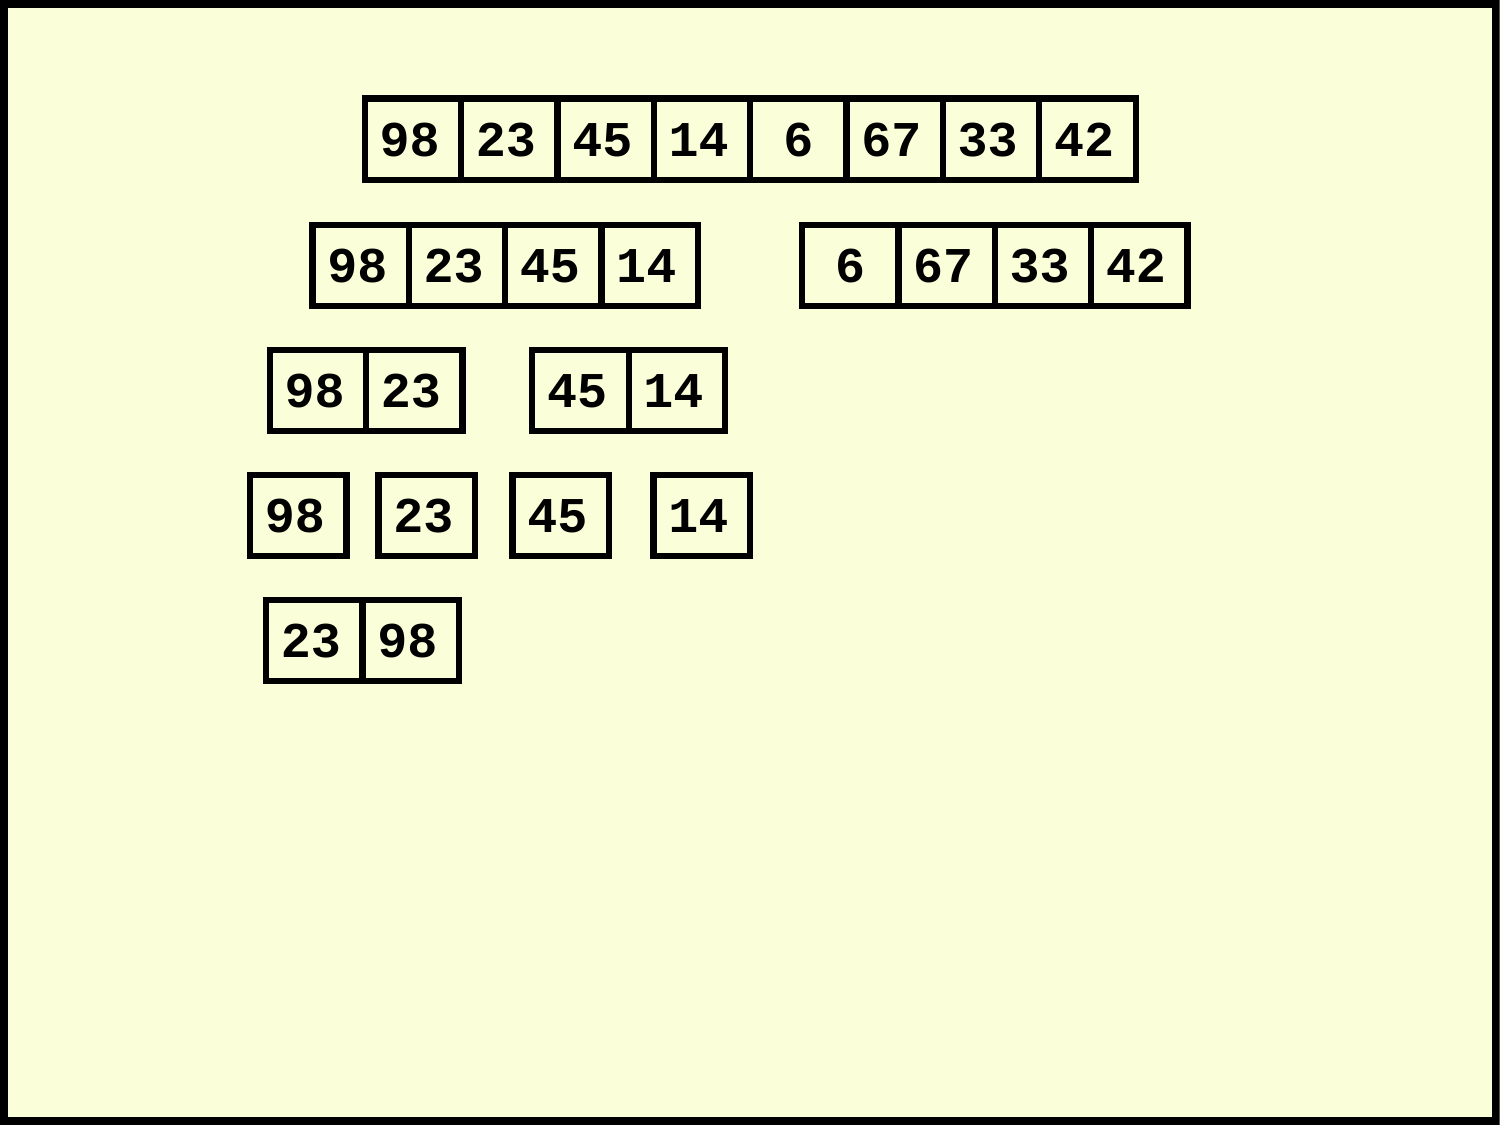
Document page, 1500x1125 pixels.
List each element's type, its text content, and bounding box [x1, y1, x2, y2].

text_box 98 [364, 98, 462, 180]
text_box 23 [367, 350, 463, 432]
text_box 14 [628, 350, 726, 432]
text_box 23 [409, 224, 506, 307]
text_box 14 [653, 474, 751, 557]
text_box 45 [558, 98, 653, 180]
text_box 98 [269, 350, 367, 432]
text_box 45 [512, 474, 609, 557]
text_box 98 [362, 600, 459, 682]
text_box 42 [1039, 98, 1136, 180]
text_box 33 [994, 224, 1091, 307]
text_box 14 [601, 224, 698, 307]
text_box 14 [653, 98, 750, 180]
text_box 45 [532, 350, 628, 432]
text_box 23 [266, 600, 362, 682]
text_box 6 [750, 98, 847, 180]
text_box 67 [899, 224, 994, 307]
text_box 42 [1091, 224, 1188, 307]
text_box 6 [802, 224, 899, 307]
text_box 98 [312, 224, 409, 307]
text_box 45 [506, 224, 601, 307]
text_box 23 [462, 98, 558, 180]
text_box 33 [942, 98, 1039, 180]
text_box 23 [378, 474, 475, 557]
text_box 98 [249, 474, 347, 557]
text_box 67 [847, 98, 942, 180]
